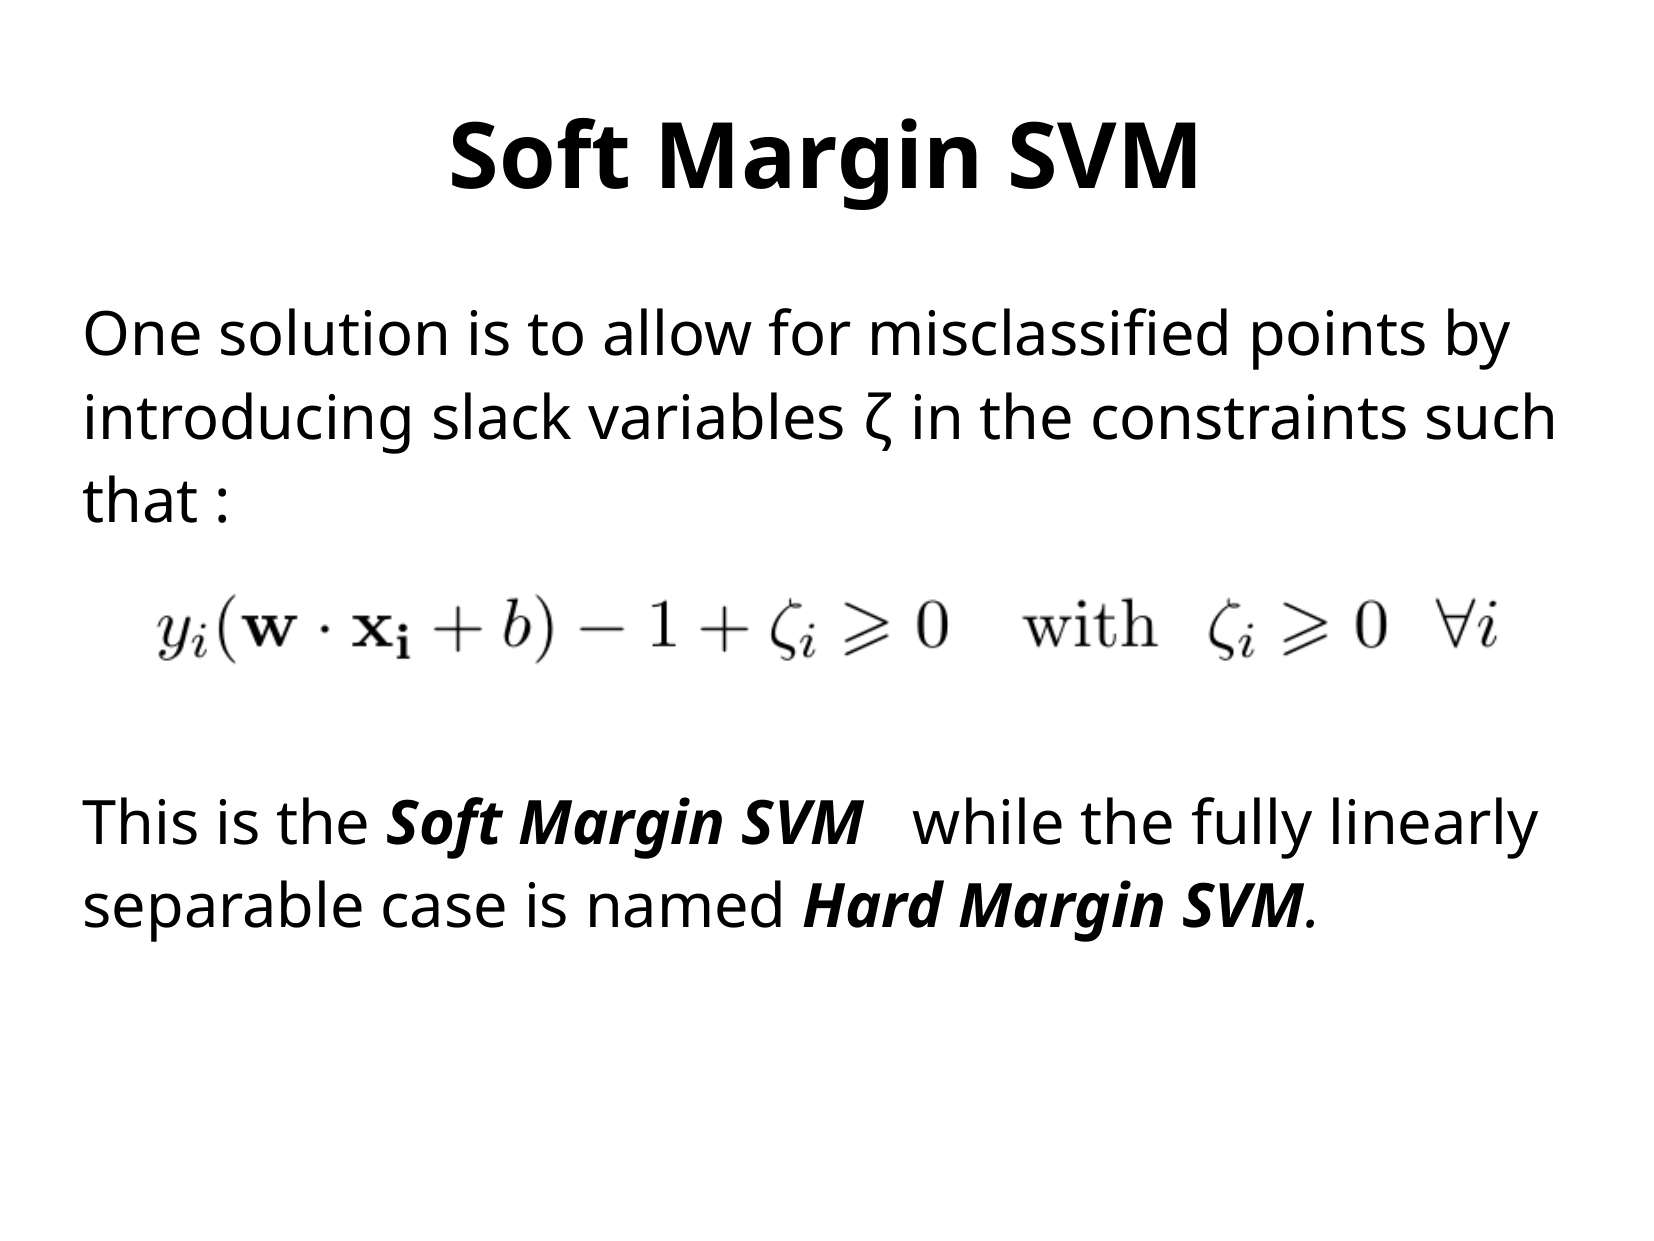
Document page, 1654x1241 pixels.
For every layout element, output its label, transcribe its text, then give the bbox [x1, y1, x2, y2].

list One solution is to allow for misclassified points by introducing slack variables ζ in the constraints such that : This is the Soft Margin SVM while the fully linearly separable case is named Hard Margin SVM. [82, 290, 1571, 1010]
picture [120, 573, 1534, 695]
title Soft Margin SVM [82, 49, 1571, 257]
